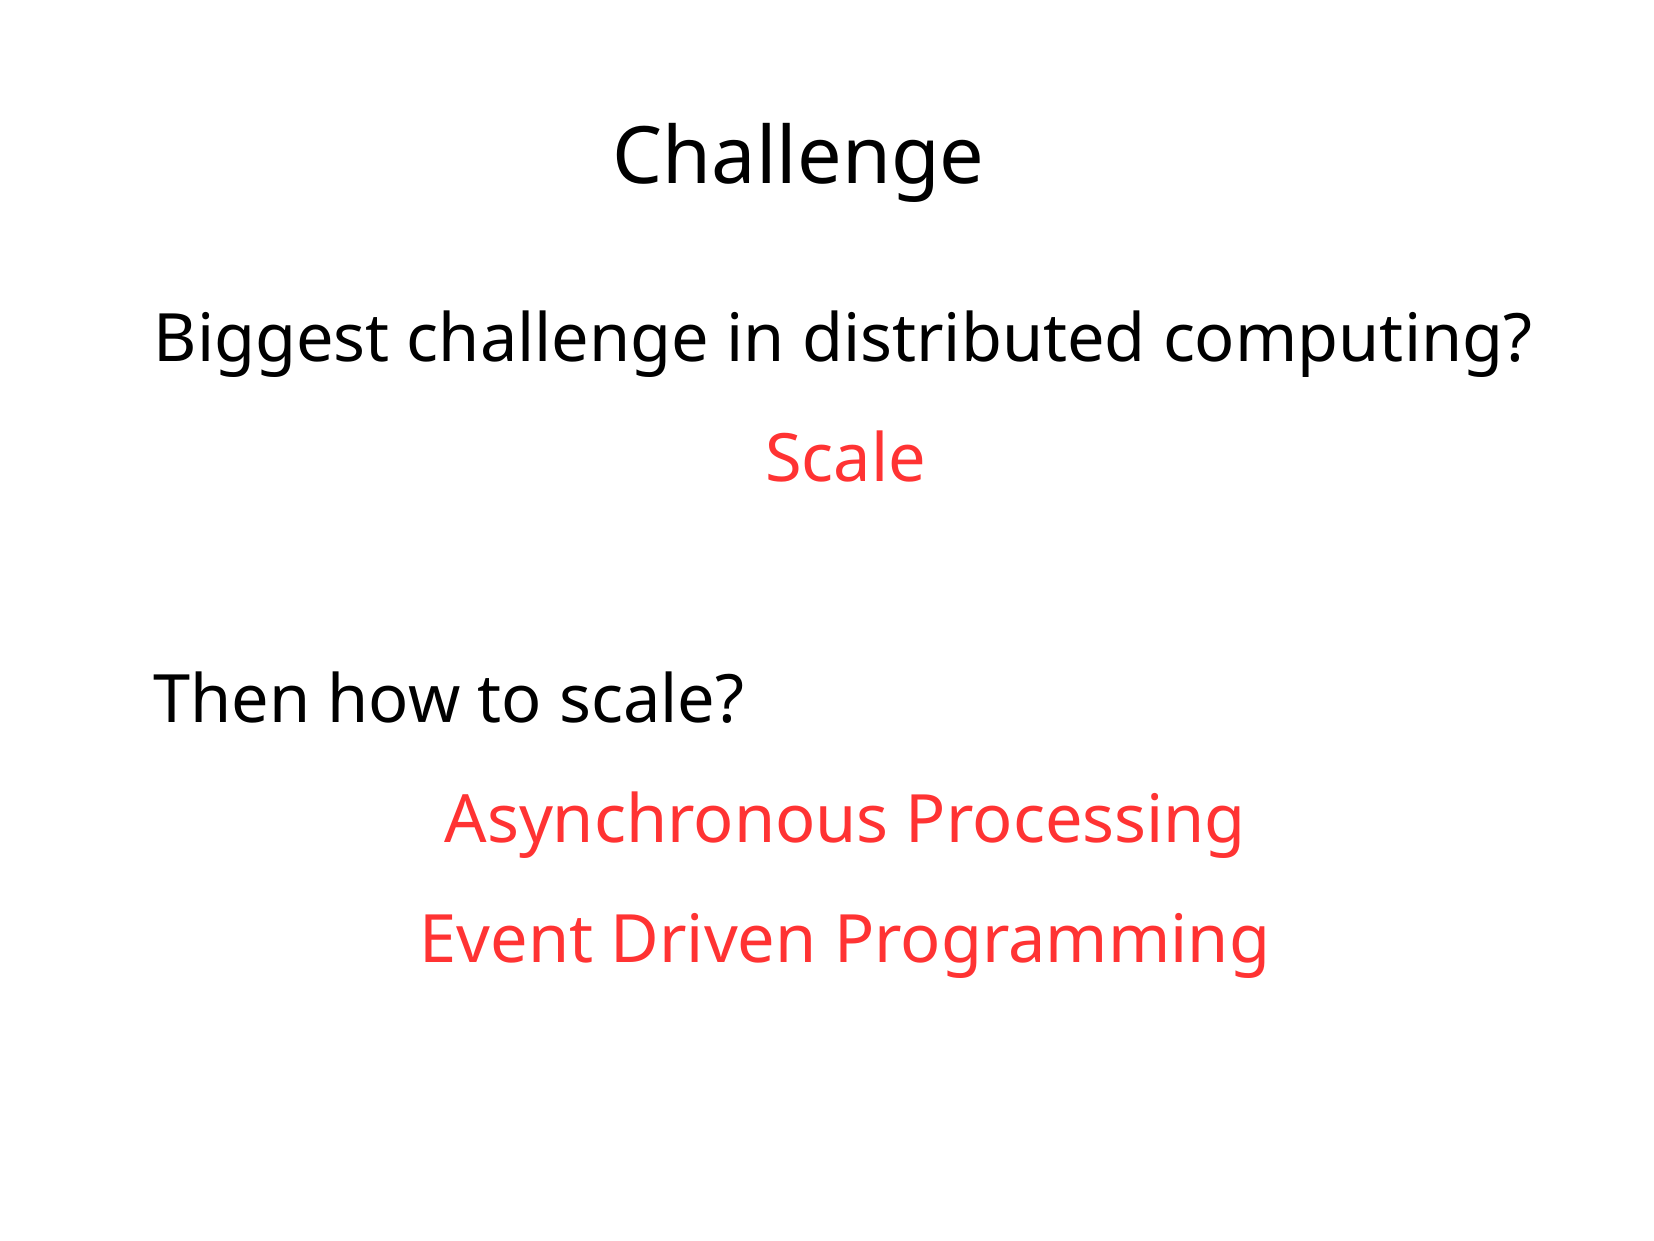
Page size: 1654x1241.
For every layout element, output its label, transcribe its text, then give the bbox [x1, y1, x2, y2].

title Challenge [30, 49, 1571, 257]
list Biggest challenge in distributed computing? Scale Then how to scale? Asynchronous Processing Event Driven Programming [82, 290, 1538, 1010]
